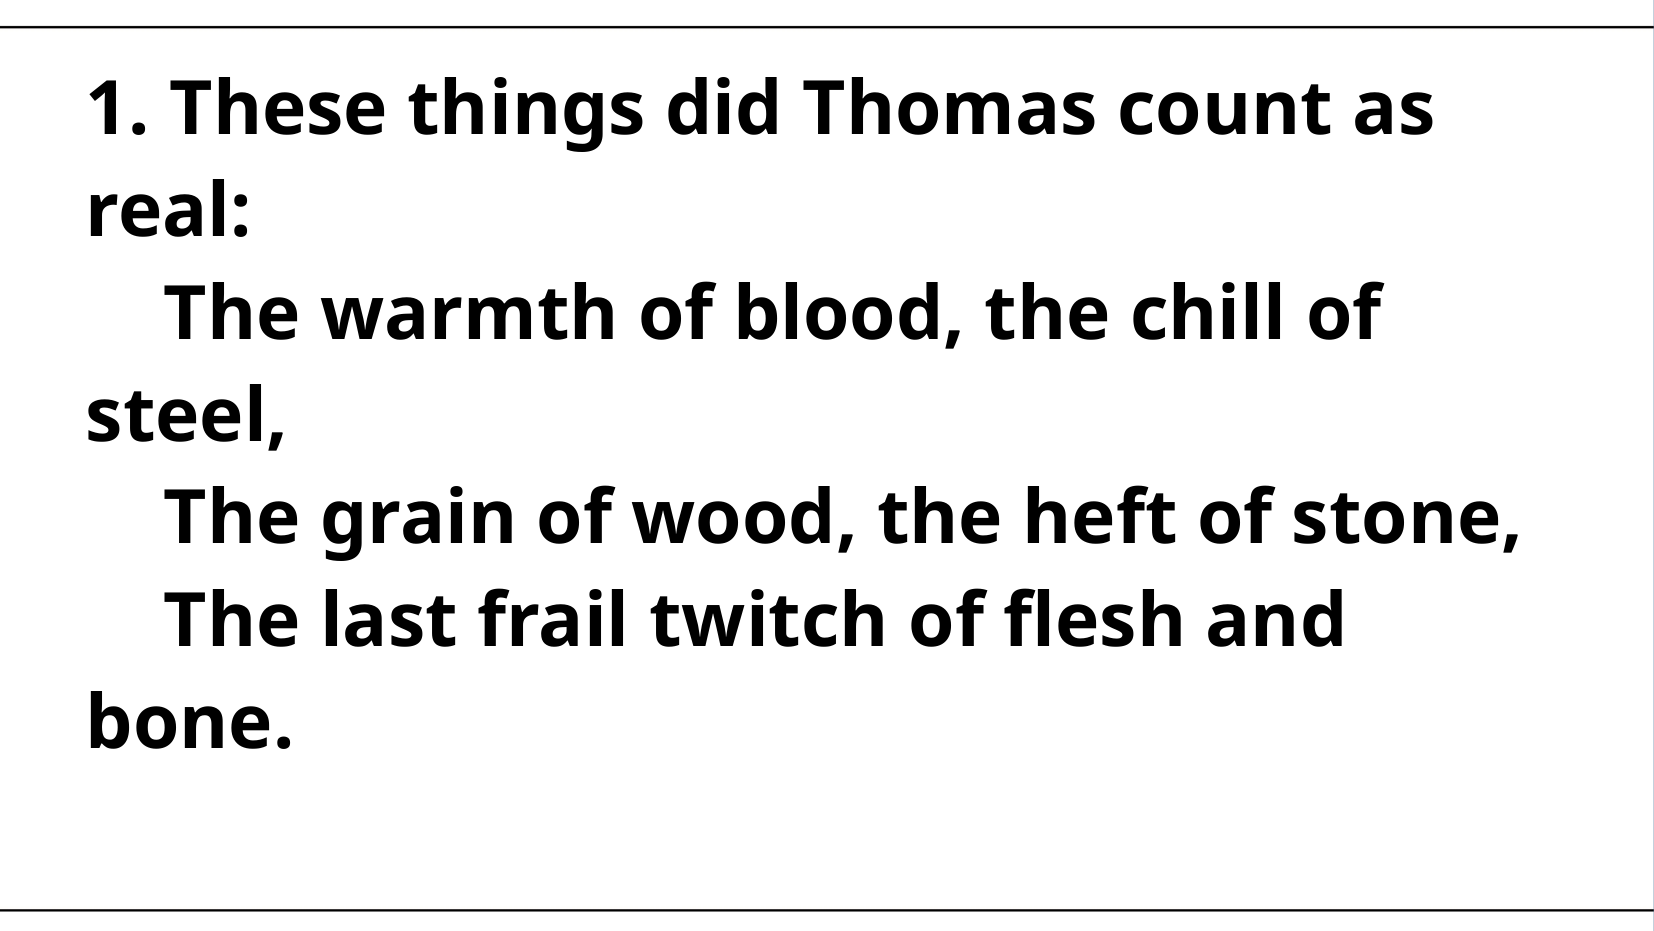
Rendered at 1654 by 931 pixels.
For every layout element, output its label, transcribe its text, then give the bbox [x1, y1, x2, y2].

picture [0, 0, 1654, 931]
text_box 1. These things did Thomas count as real: The warmth of blood, the chill of steel, The grain of wood, the heft of stone, The last frail twitch of flesh and bone. [71, 46, 1572, 461]
